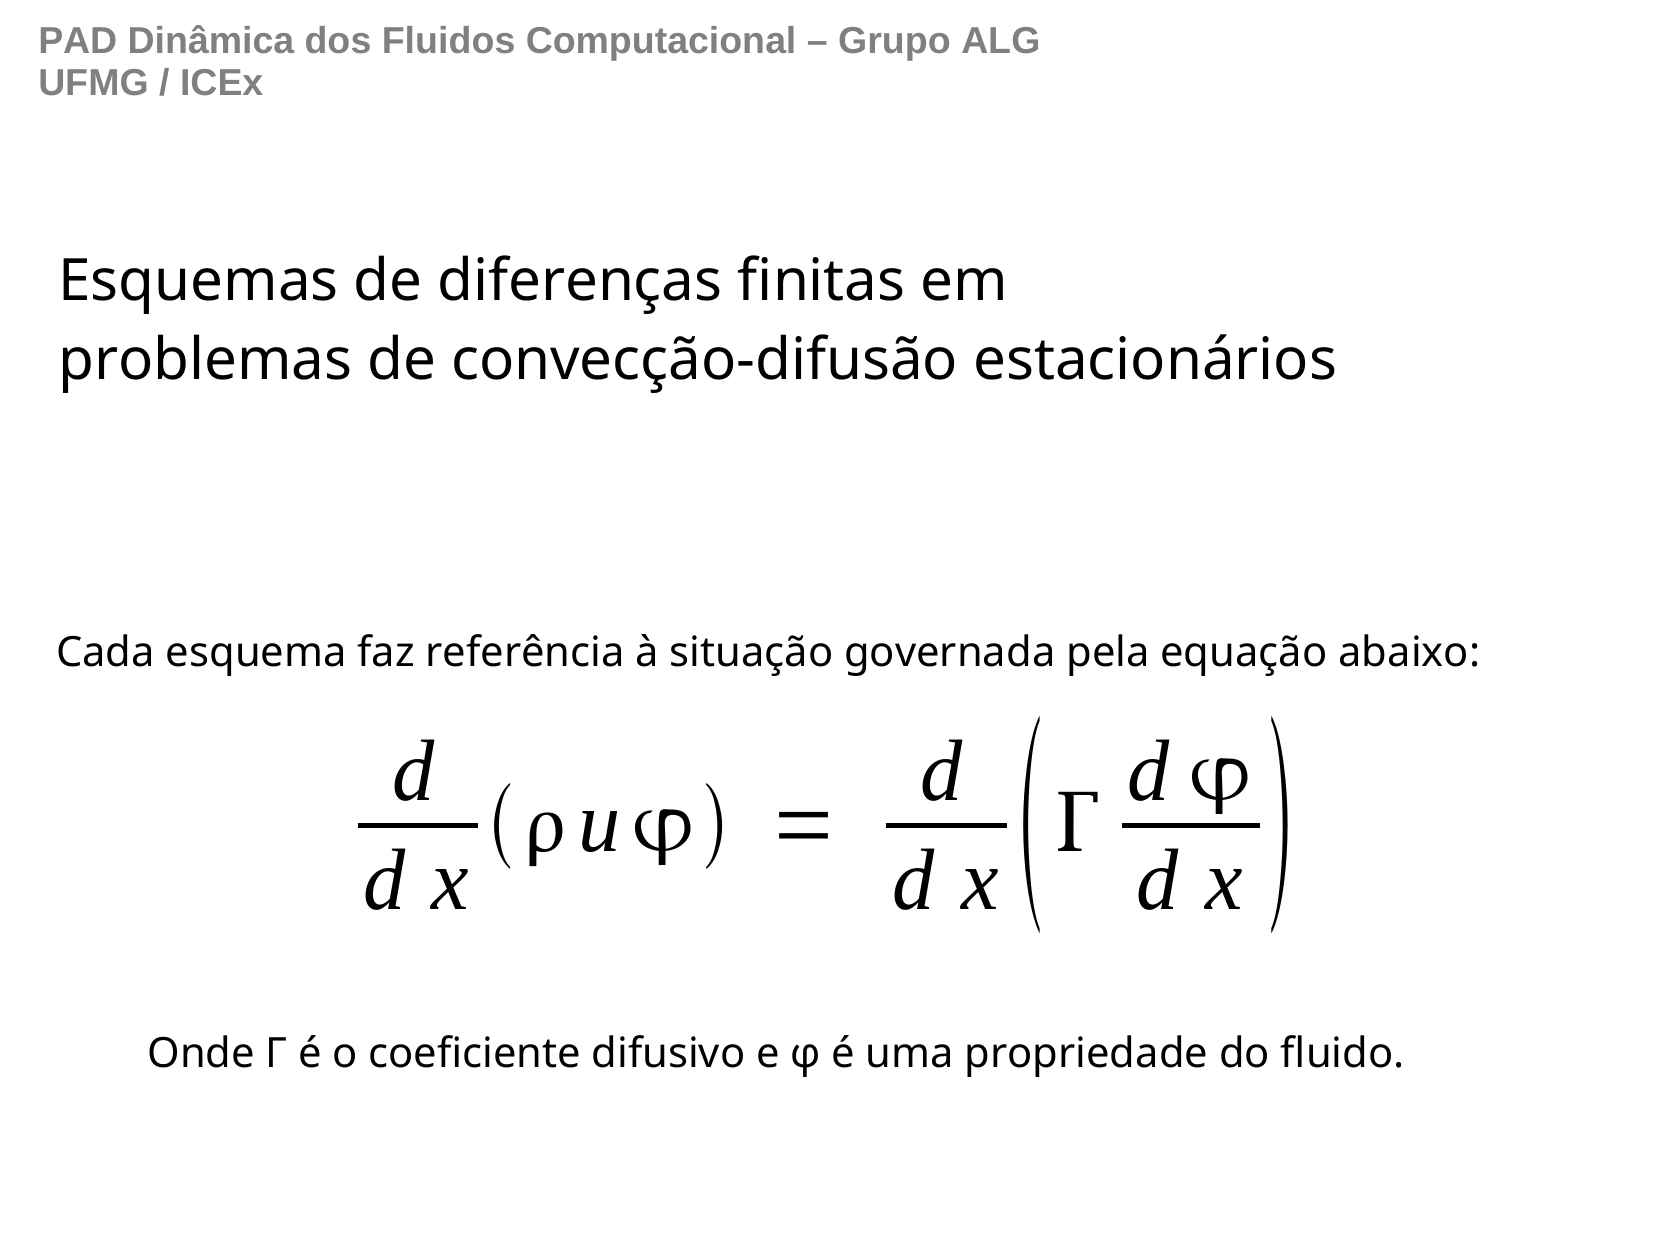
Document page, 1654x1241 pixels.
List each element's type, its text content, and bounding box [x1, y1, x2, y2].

chart [346, 712, 1301, 939]
text_box Onde Γ é o coeficiente difusivo e φ é uma propriedade do fluido. [132, 1015, 1515, 1082]
text_box PAD Dinâmica dos Fluidos Computacional – Grupo ALG UFMG / ICEx [23, 11, 1055, 111]
text_box Cada esquema faz referência à situação governada pela equação abaixo: [41, 614, 1606, 680]
text_box Esquemas de diferenças finitas em problemas de convecção-difusão estacionários [43, 230, 1432, 388]
